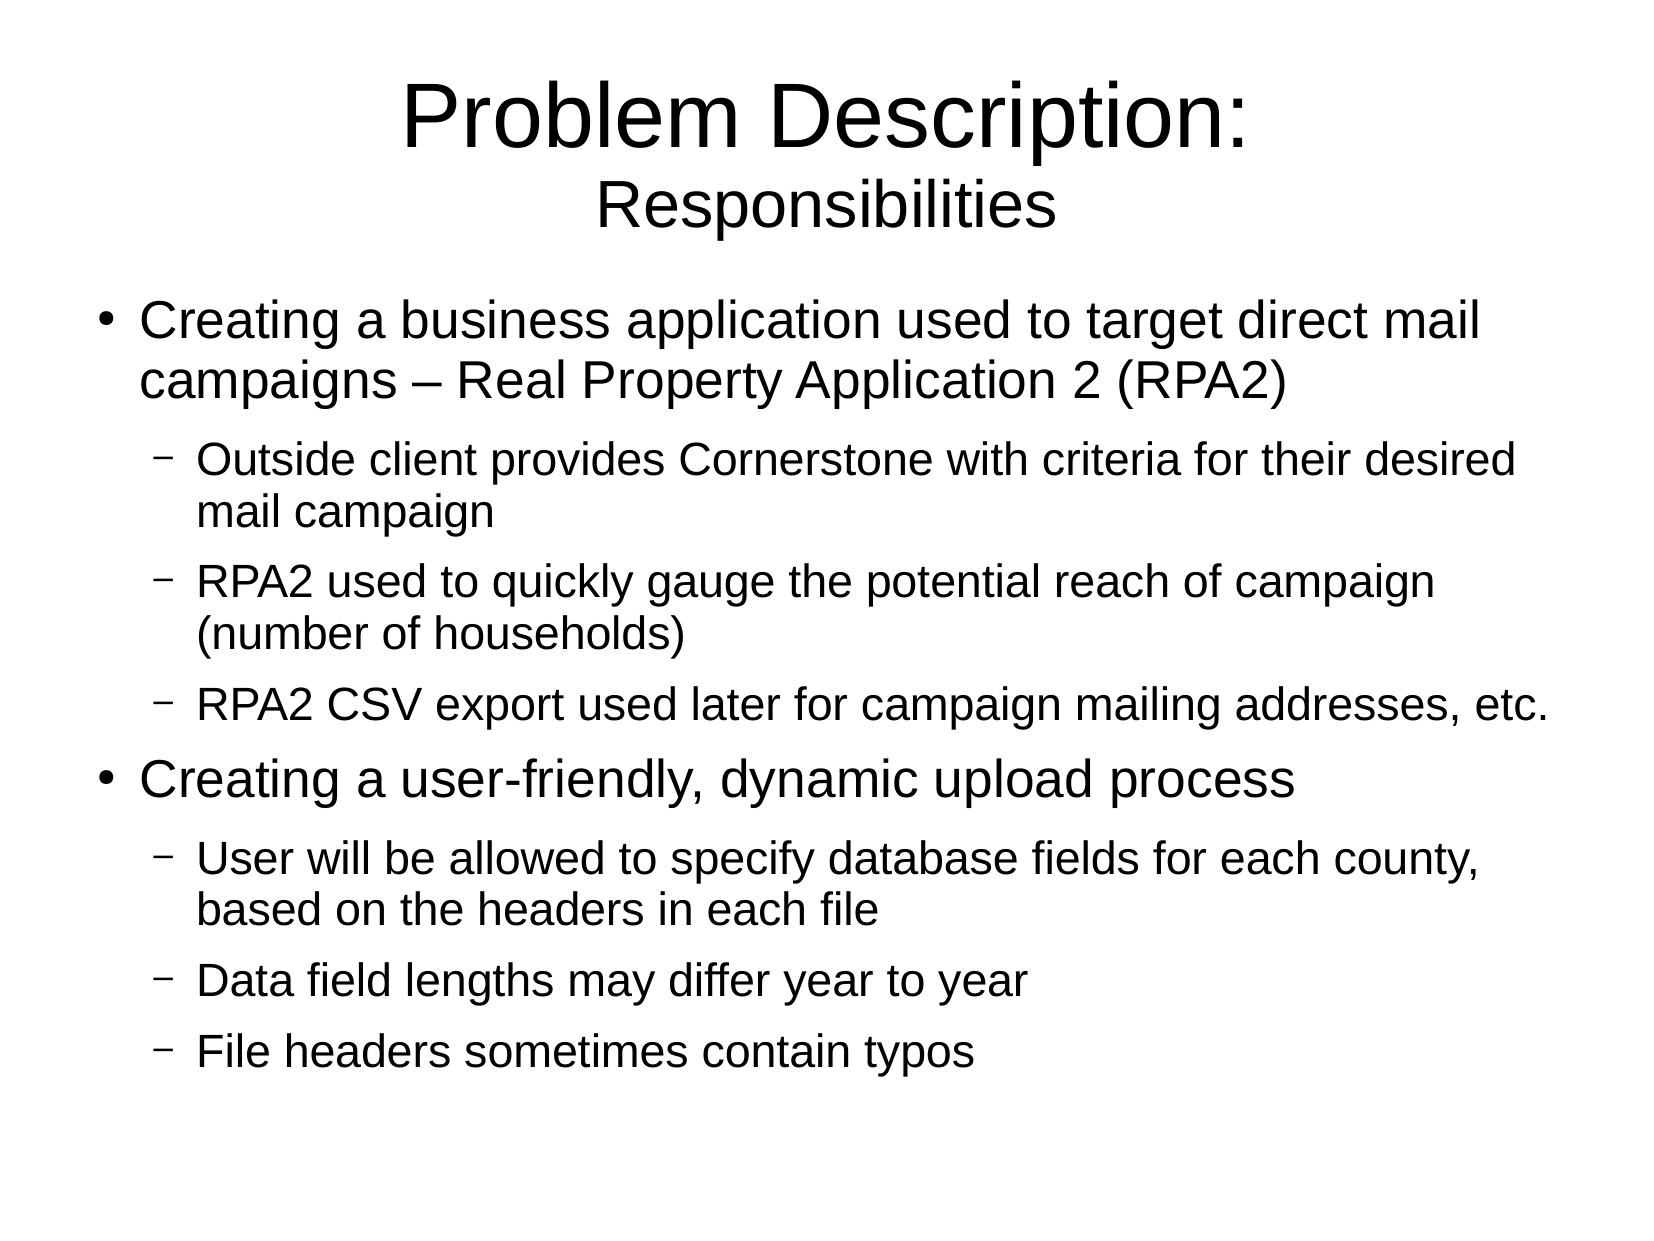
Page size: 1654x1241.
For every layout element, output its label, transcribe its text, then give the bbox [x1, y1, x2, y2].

list Creating a business application used to target direct mail campaigns – Real Property Application 2 (RPA2) Outside client provides Cornerstone with criteria for their desired mail campaign RPA2 used to quickly gauge the potential reach of campaign (number of households) RPA2 CSV export used later for campaign mailing addresses, etc. Creating a user-friendly, dynamic upload process User will be allowed to specify database fields for each county, based on the headers in each file Data field lengths may differ year to year File headers sometimes contain typos [82, 290, 1571, 1126]
title Problem Description: Responsibilities [82, 49, 1571, 257]
